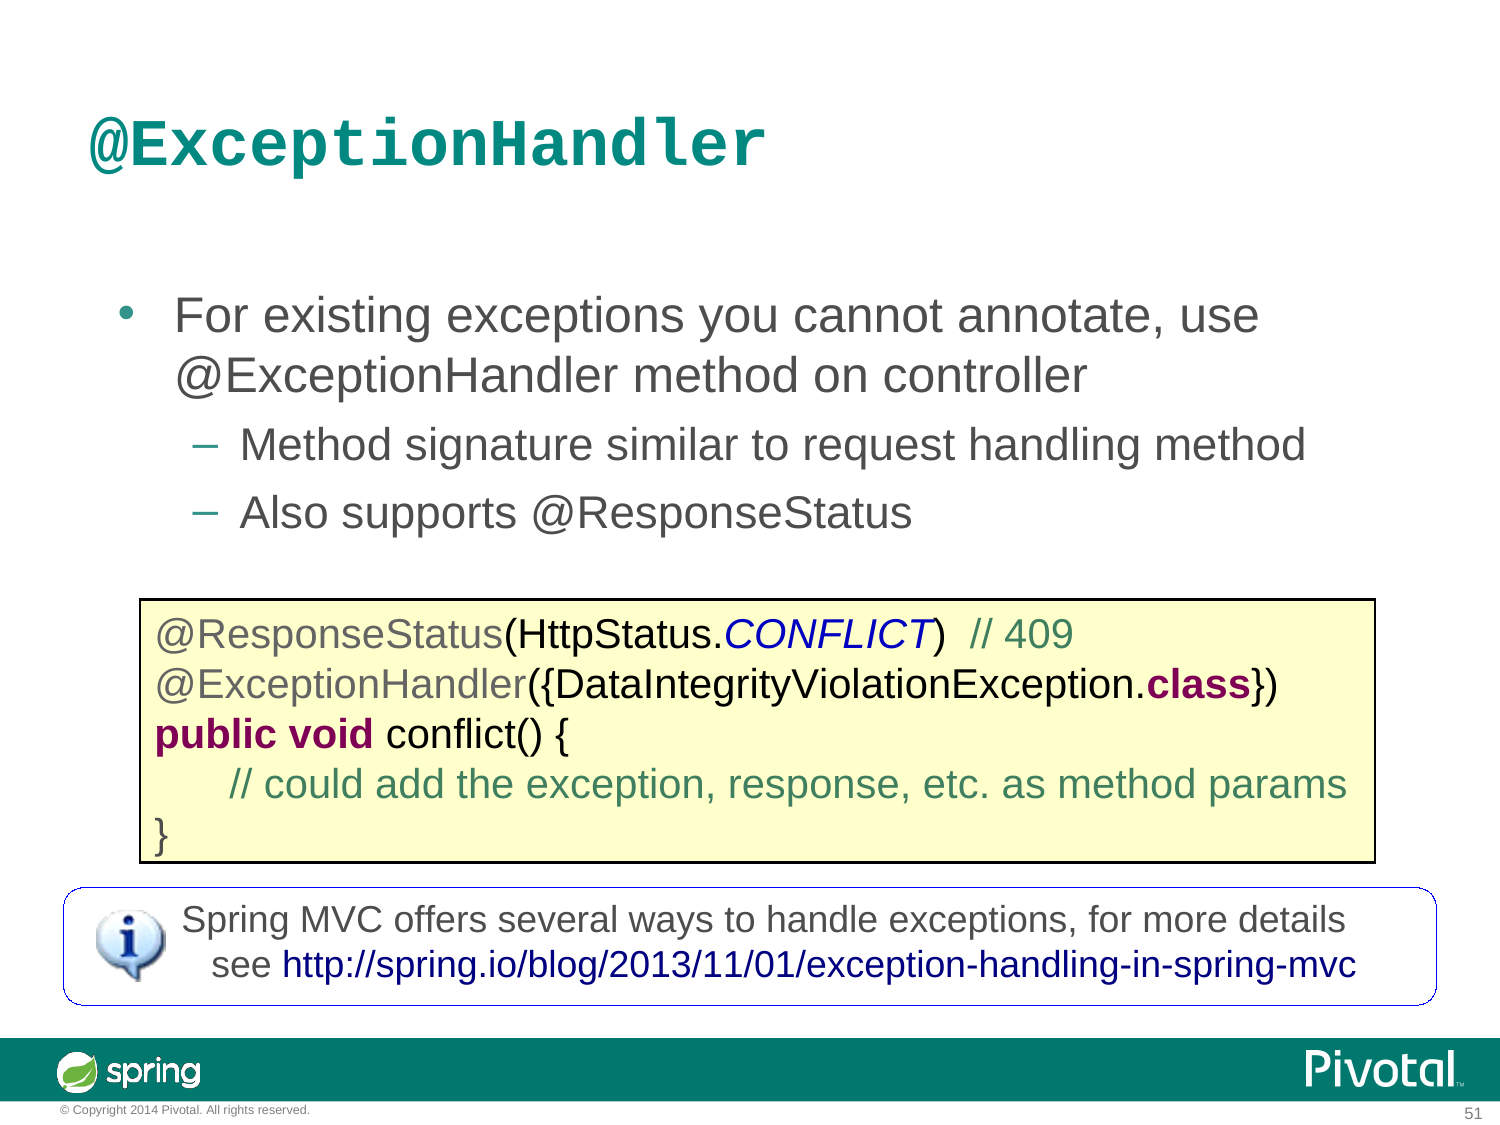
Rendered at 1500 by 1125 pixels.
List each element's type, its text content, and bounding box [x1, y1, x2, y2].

list For existing exceptions you cannot annotate, use @ExceptionHandler method on controller Method signature similar to request handling method Also supports @ResponseStatus [102, 274, 1394, 625]
text_box Spring MVC offers several ways to handle exceptions, for more details see http://spring.io/blog/2013/11/01/exception-handling-in-spring-mvc [165, 887, 1437, 1006]
picture [96, 910, 166, 982]
text_box @ResponseStatus(HttpStatus.CONFLICT) // 409 @ExceptionHandler({DataIntegrityViolationException.class}) public void conflict() { // could add the exception, response, etc. as method params } [139, 599, 1376, 863]
title @ExceptionHandler [75, 45, 1426, 233]
text_box [63, 887, 165, 1006]
picture [1306, 1050, 1464, 1087]
picture [32, 1041, 210, 1103]
